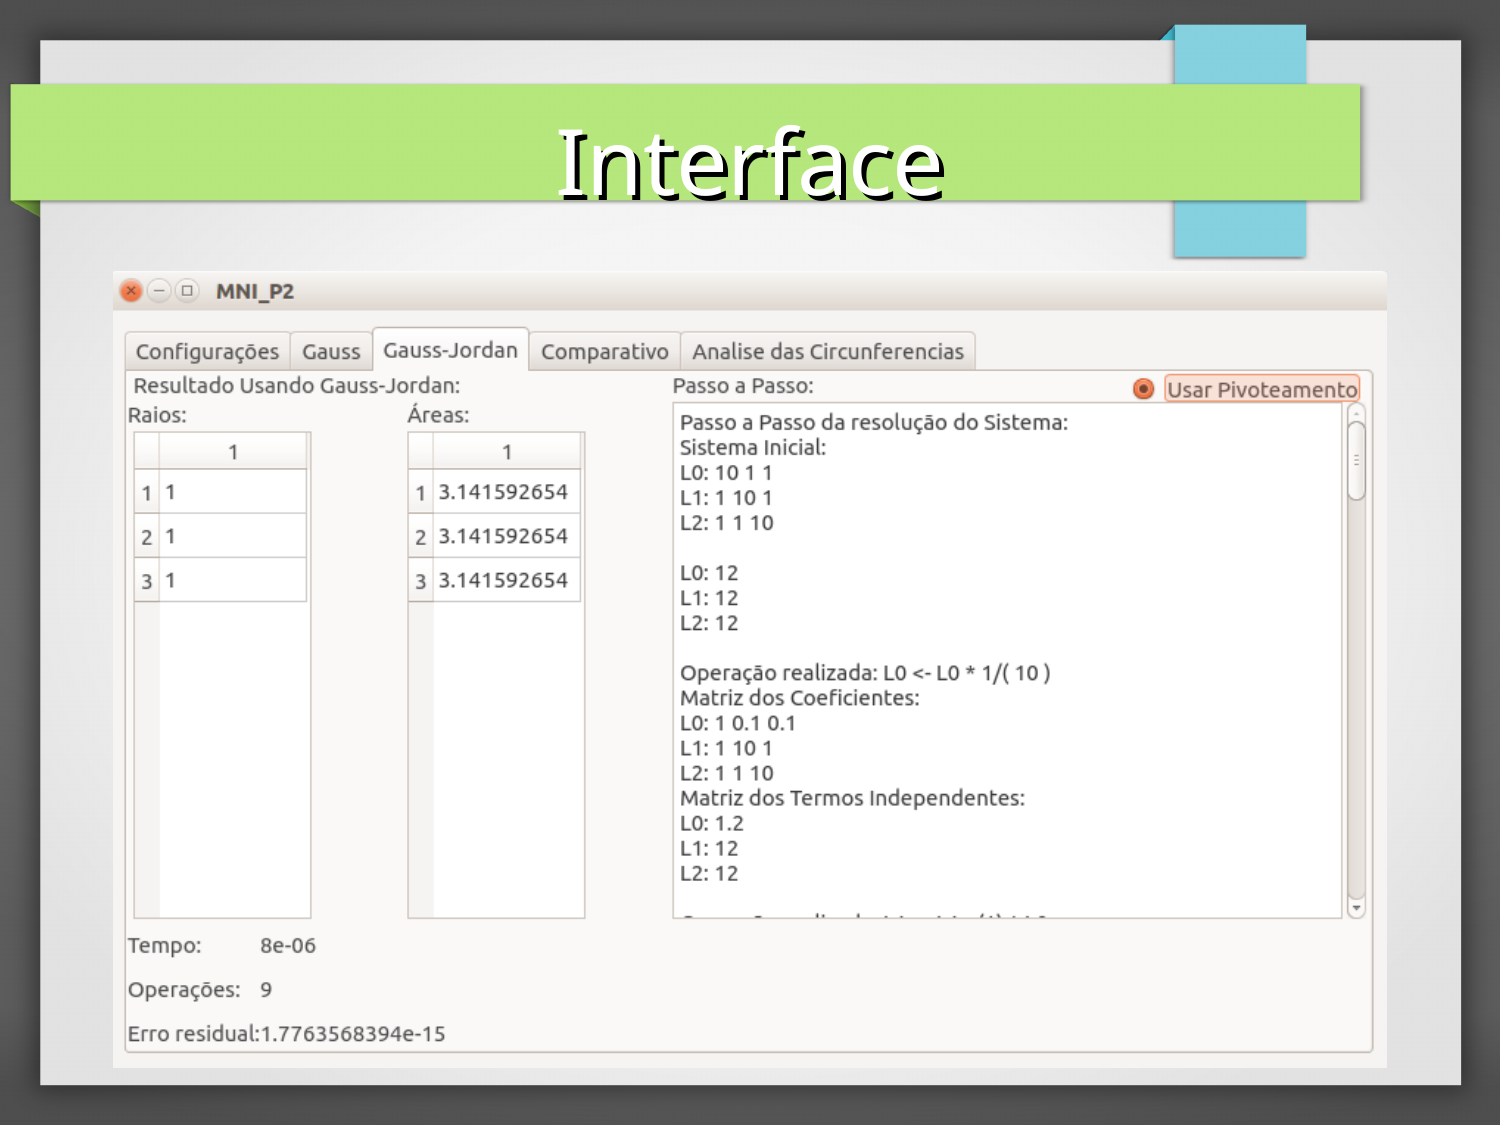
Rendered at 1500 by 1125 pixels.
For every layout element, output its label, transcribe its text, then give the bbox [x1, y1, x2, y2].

title Interface [75, 55, 1425, 261]
picture [0, 0, 1500, 1125]
